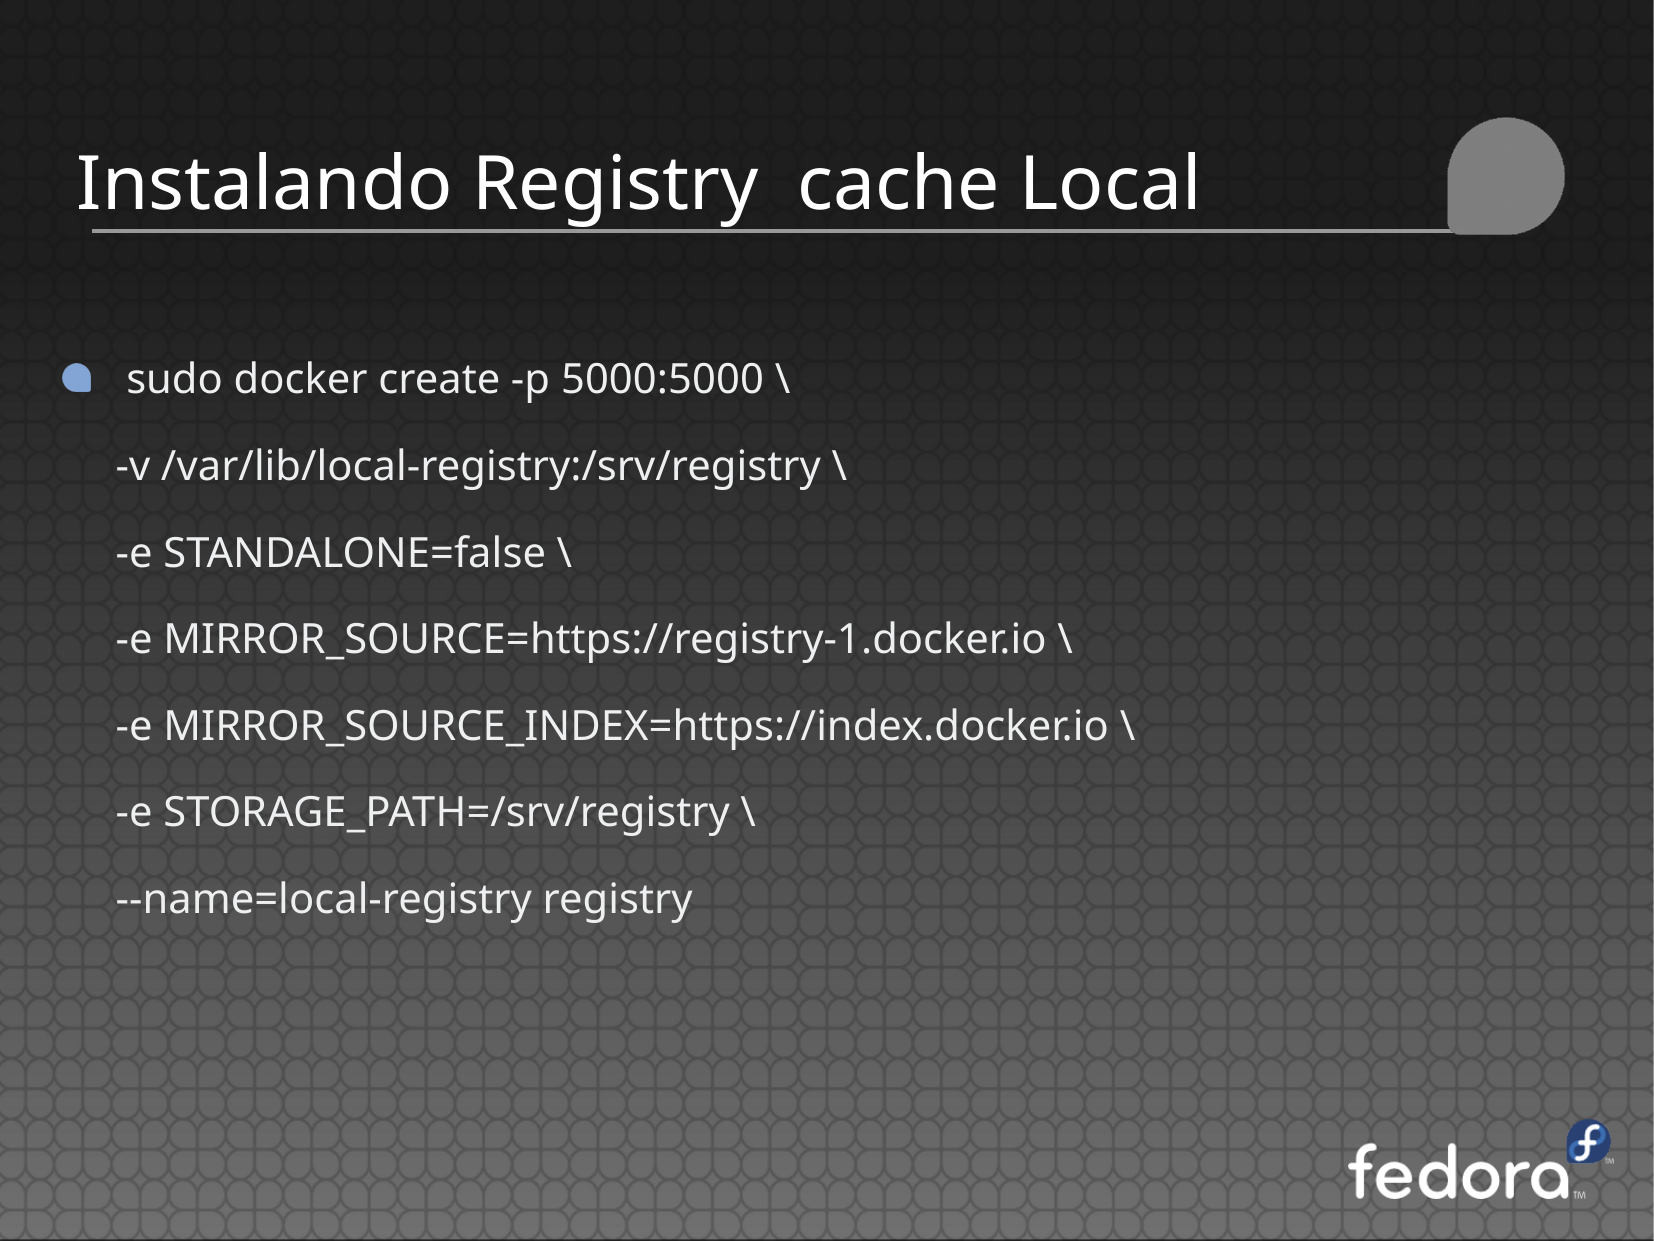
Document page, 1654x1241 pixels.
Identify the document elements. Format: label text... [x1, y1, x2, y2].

picture [0, 0, 1654, 1241]
list sudo docker create -p 5000:5000 \ -v /var/lib/local-registry:/srv/registry \ -e STANDALONE=false \ -e MIRROR_SOURCE=https://registry-1.docker.io \ -e MIRROR_SOURCE_INDEX=https://index.docker.io \ -e STORAGE_PATH=/srv/registry \ --name=local-registry registry [44, 182, 1533, 1148]
title Instalando Registry cache Local [76, 112, 1566, 249]
